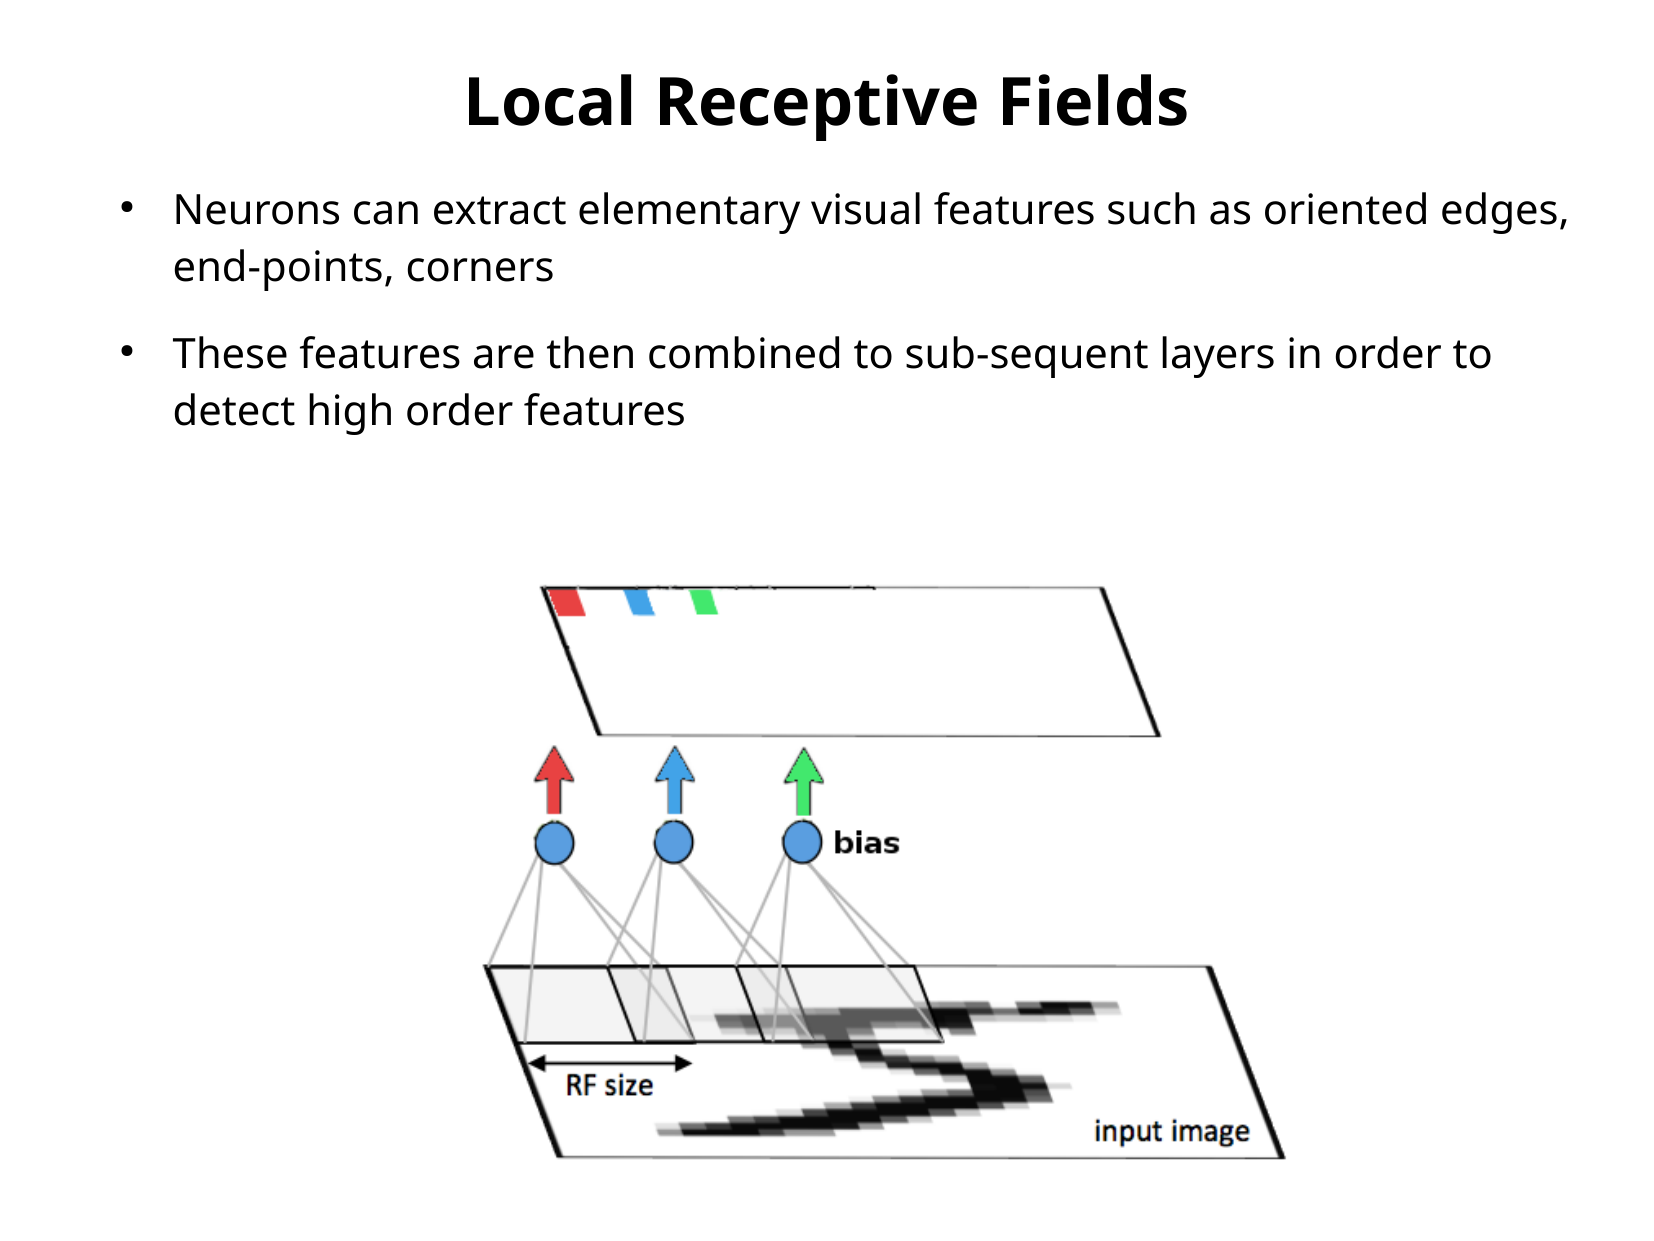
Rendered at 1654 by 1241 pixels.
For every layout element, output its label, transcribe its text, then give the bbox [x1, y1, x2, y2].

picture [390, 479, 1291, 1166]
title Local Receptive Fields [82, 49, 1571, 151]
list Neurons can extract elementary visual features such as oriented edges, end-points, corners These features are then combined to sub-sequent layers in order to detect high order features [101, 180, 1591, 1081]
